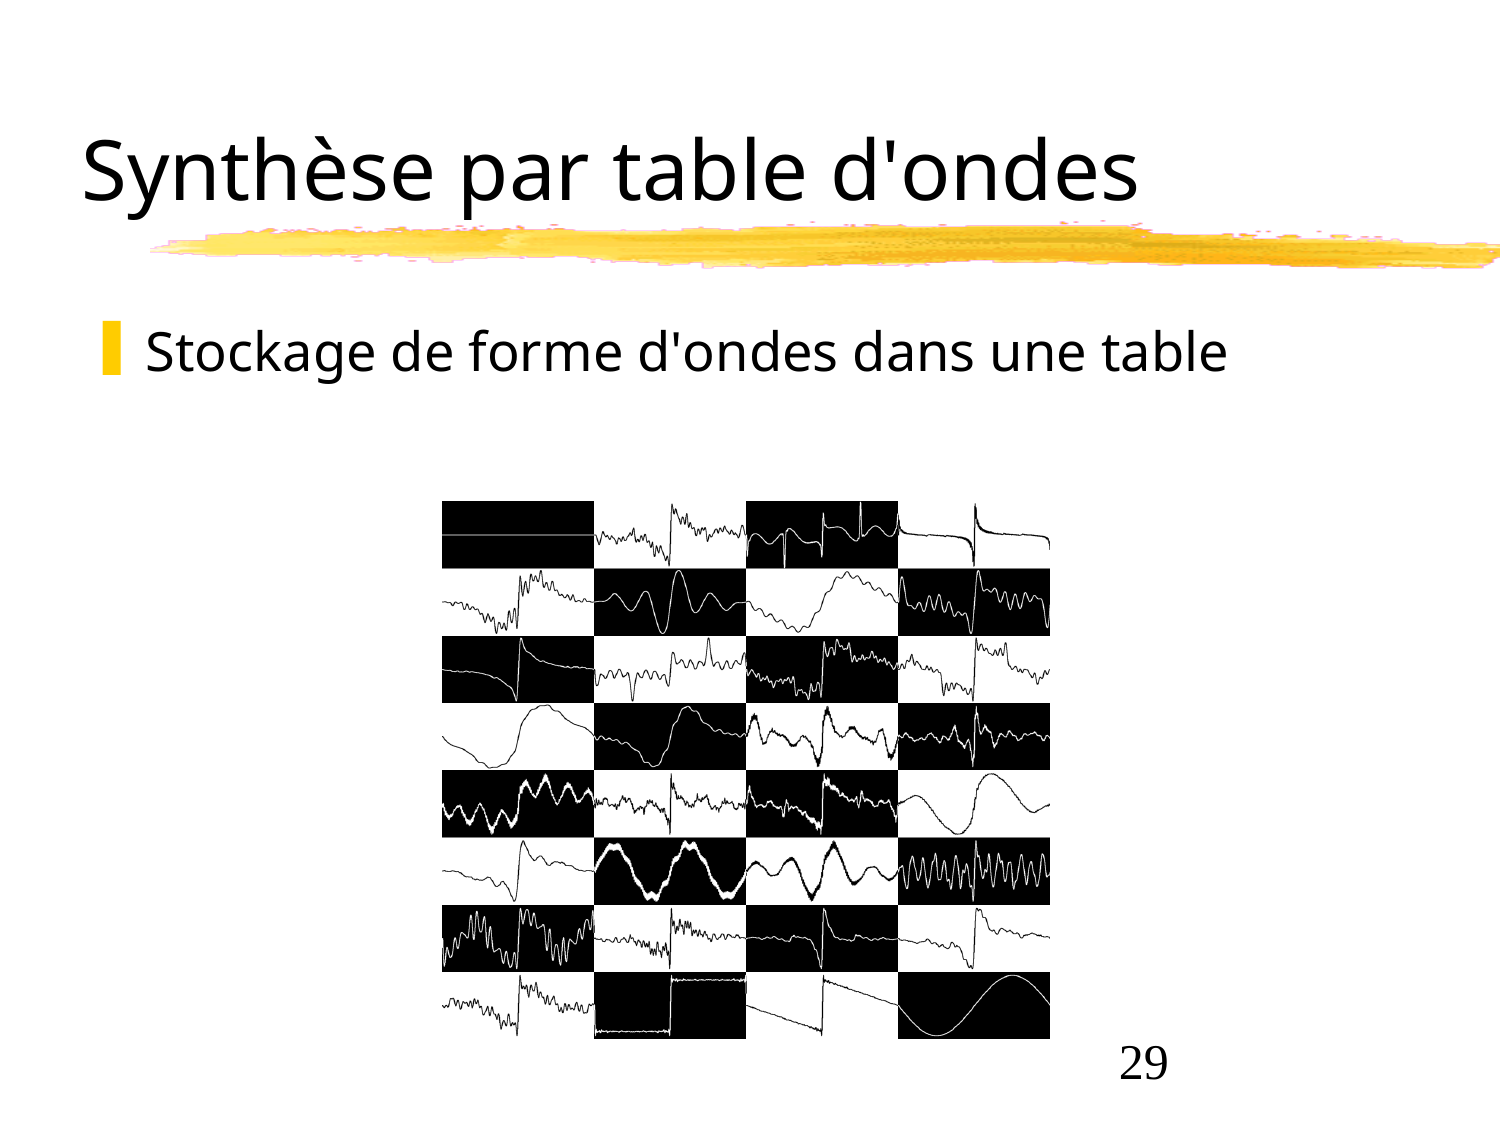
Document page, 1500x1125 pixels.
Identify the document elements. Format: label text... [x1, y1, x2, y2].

list Stockage de forme d'ondes dans une table [74, 309, 1417, 1052]
picture [442, 501, 1050, 1039]
picture [150, 215, 1500, 279]
title Synthèse par table d'ondes [66, 8, 1342, 225]
